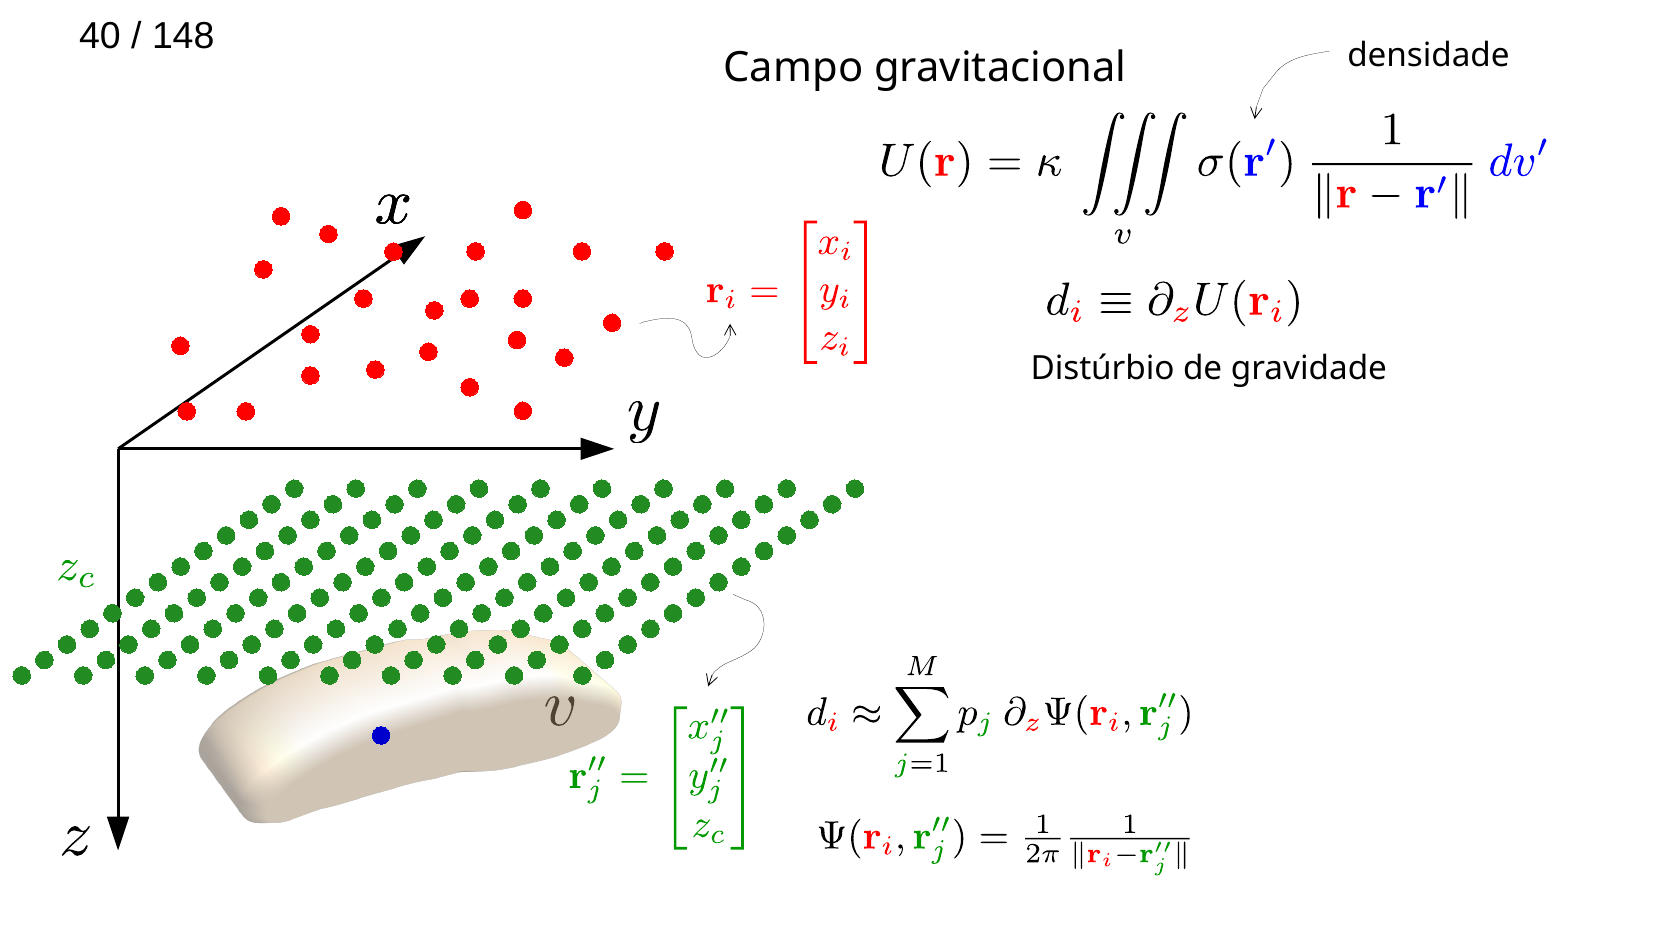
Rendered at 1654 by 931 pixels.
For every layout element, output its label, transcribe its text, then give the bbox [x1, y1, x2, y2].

text_box [777, 479, 796, 498]
text_box [197, 666, 216, 685]
text_box [408, 479, 427, 498]
text_box [472, 604, 491, 623]
text_box [363, 510, 381, 529]
text_box [272, 207, 290, 226]
text_box [343, 651, 361, 669]
text_box [479, 557, 498, 576]
text_box [149, 573, 167, 592]
text_box [641, 573, 660, 592]
text_box [463, 526, 482, 545]
text_box [618, 635, 637, 654]
text_box [579, 573, 598, 592]
text_box [511, 619, 530, 638]
text_box [333, 573, 352, 592]
text_box [823, 495, 842, 514]
text_box [317, 542, 336, 560]
text_box [648, 526, 666, 545]
picture [59, 826, 93, 856]
text_box [424, 510, 443, 529]
text_box [460, 378, 479, 397]
text_box [220, 651, 238, 669]
text_box [256, 542, 274, 560]
text_box [625, 542, 644, 560]
text_box [249, 588, 268, 607]
text_box [379, 542, 397, 560]
text_box [502, 542, 520, 560]
text_box [550, 635, 569, 654]
picture [626, 401, 662, 443]
text_box [427, 635, 446, 654]
text_box [171, 336, 190, 355]
text_box [603, 313, 621, 332]
text_box [203, 619, 222, 638]
text_box [456, 573, 475, 592]
text_box [411, 604, 430, 623]
text_box [349, 604, 368, 623]
text_box [217, 526, 235, 545]
text_box [58, 635, 76, 654]
text_box [259, 666, 277, 685]
text_box [171, 557, 190, 576]
text_box [301, 325, 320, 344]
text_box [310, 588, 329, 607]
text_box [187, 588, 206, 607]
picture [816, 814, 1190, 876]
picture [704, 112, 1548, 366]
text_box [278, 526, 297, 545]
text_box [641, 619, 660, 638]
text_box [486, 510, 504, 529]
text_box [595, 604, 614, 623]
text_box [319, 225, 338, 243]
text_box [716, 479, 734, 498]
text_box [609, 510, 627, 529]
text_box [655, 242, 674, 261]
text_box [419, 342, 438, 361]
text_box [846, 479, 864, 498]
text_box [254, 260, 273, 279]
text_box [177, 402, 196, 421]
text_box [285, 479, 304, 498]
text_box [447, 495, 466, 514]
text_box [242, 635, 261, 654]
text_box [470, 479, 488, 498]
text_box [304, 635, 323, 654]
text_box [74, 666, 93, 685]
text_box [382, 666, 400, 685]
text_box [531, 479, 550, 498]
text_box [495, 588, 514, 607]
text_box [664, 604, 682, 623]
text_box [366, 360, 385, 379]
text_box [262, 495, 281, 514]
text_box [593, 479, 611, 498]
text_box [466, 651, 485, 669]
text_box [573, 619, 592, 638]
text_box [732, 557, 751, 576]
text_box [165, 604, 183, 623]
text_box [135, 666, 154, 685]
text_box [210, 573, 229, 592]
text_box [800, 510, 819, 529]
text_box [602, 557, 621, 576]
text_box [434, 588, 452, 607]
text_box [654, 479, 673, 498]
text_box [686, 542, 705, 560]
text_box densidade [1332, 23, 1521, 76]
text_box [631, 495, 650, 514]
text_box [505, 666, 523, 685]
text_box [119, 635, 138, 654]
text_box [401, 526, 420, 545]
text_box [181, 635, 199, 654]
text_box [525, 526, 543, 545]
text_box [288, 604, 306, 623]
text_box [460, 289, 479, 308]
picture [806, 656, 1194, 778]
text_box [294, 557, 313, 576]
text_box [340, 526, 359, 545]
text_box [693, 495, 712, 514]
text_box [508, 331, 526, 349]
text_box [755, 542, 773, 560]
text_box [664, 557, 682, 576]
text_box [372, 726, 390, 745]
text_box [126, 588, 145, 607]
text_box [618, 588, 637, 607]
text_box [709, 573, 728, 592]
text_box [686, 588, 705, 607]
text_box [425, 301, 444, 320]
text_box [709, 526, 728, 545]
text_box [233, 557, 252, 576]
text_box [103, 604, 122, 623]
picture [56, 560, 95, 588]
text_box [440, 542, 459, 560]
text_box <number> / 148 [0, 0, 240, 71]
text_box [508, 495, 527, 514]
text_box [570, 495, 589, 514]
text_box [547, 510, 566, 529]
text_box [541, 557, 559, 576]
text_box [272, 573, 290, 592]
text_box [527, 651, 546, 669]
picture [374, 194, 413, 224]
text_box [513, 289, 532, 308]
text_box [555, 348, 574, 367]
text_box Campo gravitacional [708, 29, 1112, 91]
text_box [384, 242, 403, 261]
text_box [354, 289, 373, 308]
text_box [320, 666, 339, 685]
text_box [365, 635, 384, 654]
text_box [488, 635, 507, 654]
text_box [557, 588, 575, 607]
text_box [12, 666, 31, 685]
text_box [194, 542, 213, 560]
text_box [324, 495, 342, 514]
text_box [236, 402, 255, 421]
text_box [514, 401, 532, 420]
text_box [388, 619, 407, 638]
text_box [356, 557, 375, 576]
text_box [514, 201, 532, 219]
text_box [395, 573, 413, 592]
text_box [265, 619, 284, 638]
text_box [80, 619, 99, 638]
text_box [518, 573, 537, 592]
text_box [35, 651, 54, 669]
text_box Distúrbio de gravidade [1015, 336, 1380, 388]
text_box [301, 366, 320, 385]
text_box [573, 666, 592, 685]
text_box [417, 557, 436, 576]
text_box [327, 619, 345, 638]
text_box [142, 619, 161, 638]
text_box [443, 666, 462, 685]
text_box [240, 510, 258, 529]
text_box [301, 510, 320, 529]
text_box [534, 604, 553, 623]
text_box [573, 242, 591, 261]
text_box [226, 604, 245, 623]
text_box [404, 651, 423, 669]
text_box [281, 651, 300, 669]
picture [566, 704, 759, 852]
text_box [596, 651, 614, 669]
text_box [466, 242, 485, 261]
text_box [586, 526, 605, 545]
text_box [450, 619, 468, 638]
text_box [97, 651, 115, 669]
text_box [385, 495, 404, 514]
text_box [563, 542, 582, 560]
text_box [372, 588, 391, 607]
text_box [777, 526, 796, 545]
text_box [732, 510, 751, 529]
text_box [158, 651, 177, 669]
text_box [670, 510, 689, 529]
text_box [346, 479, 365, 498]
text_box [755, 495, 773, 514]
picture [1043, 278, 1306, 329]
